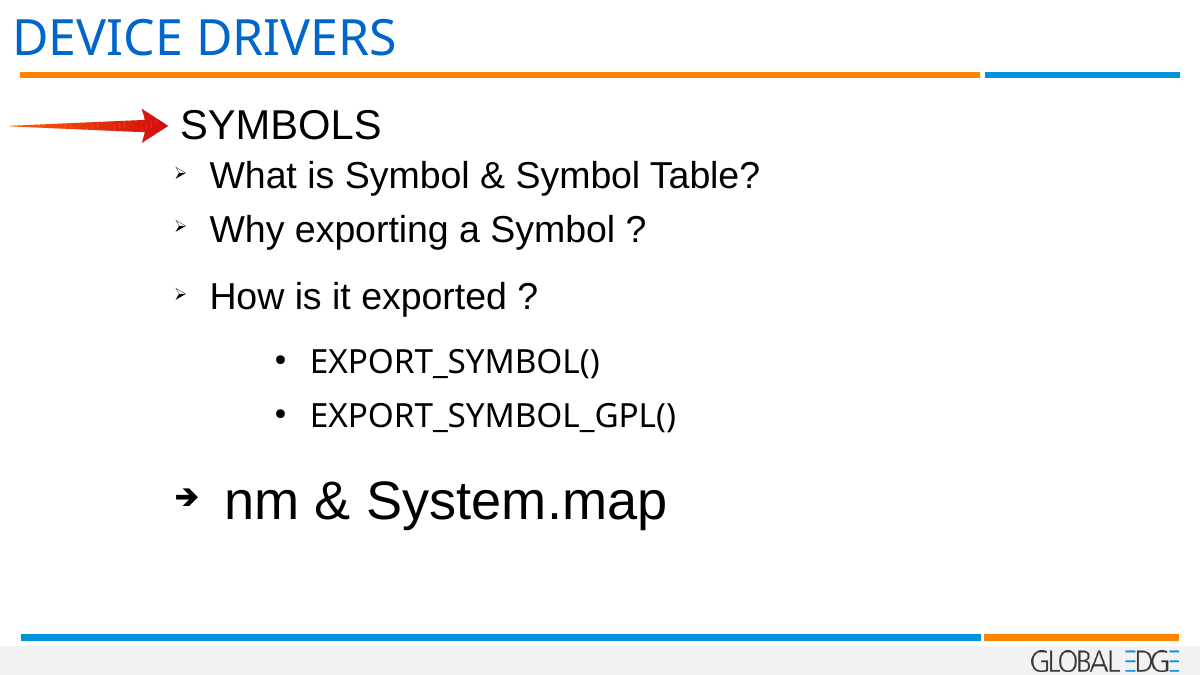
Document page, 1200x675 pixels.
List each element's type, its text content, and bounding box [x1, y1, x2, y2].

text_box What is Symbol & Symbol Table? [159, 147, 892, 200]
text_box How is it exported ? [159, 267, 1022, 325]
text_box EXPORT_SYMBOL_GPL() [259, 384, 1075, 439]
title DEVICE DRIVERS [12, 6, 1088, 66]
text_box Why exporting a Symbol ? [159, 200, 1069, 258]
text_box EXPORT_SYMBOL() [259, 330, 939, 384]
picture [7, 106, 165, 146]
picture [1031, 650, 1179, 672]
text_box nm & System.map [159, 462, 839, 539]
text_box SYMBOLS [165, 94, 1063, 157]
